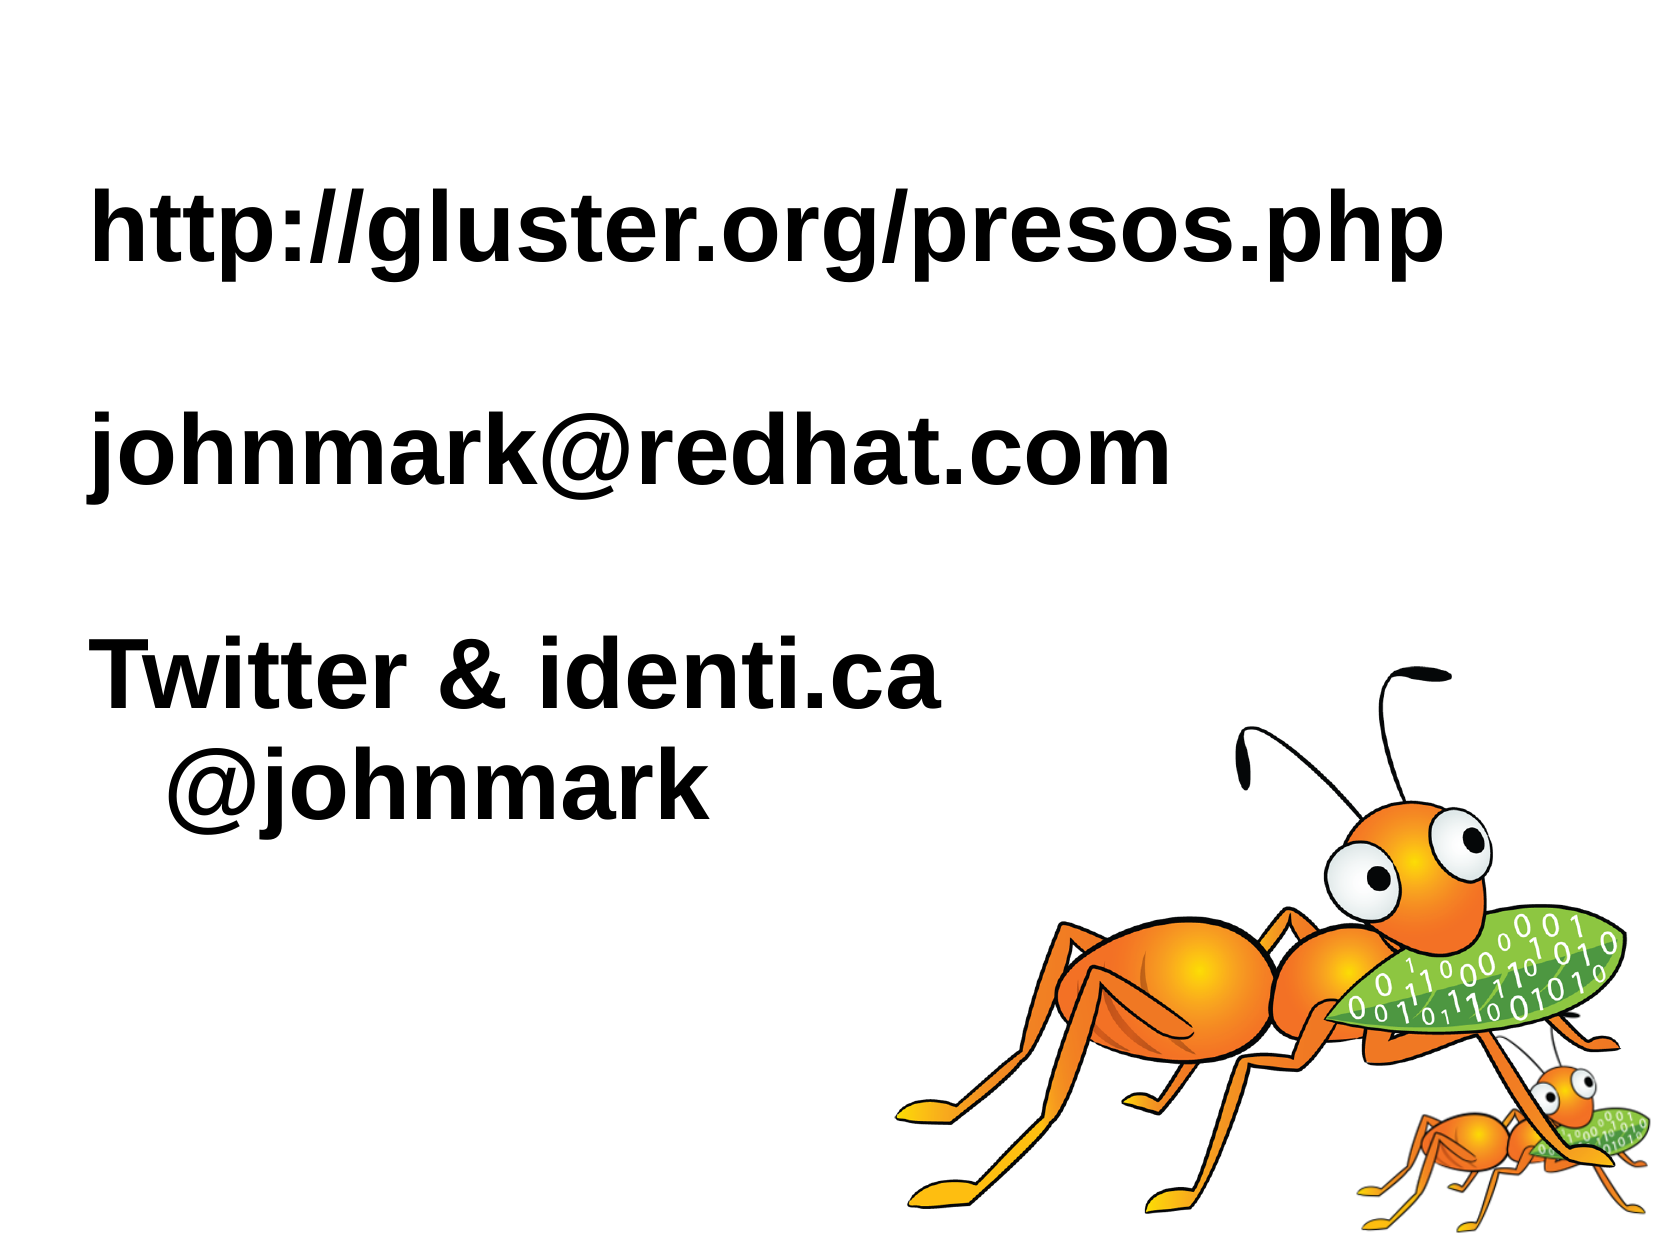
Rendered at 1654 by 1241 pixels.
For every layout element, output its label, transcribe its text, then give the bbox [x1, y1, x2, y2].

subtitle http://gluster.org/presos.php johnmark@redhat.com Twitter & identi.ca @johnmark [88, 170, 1577, 842]
picture [885, 659, 1654, 1235]
